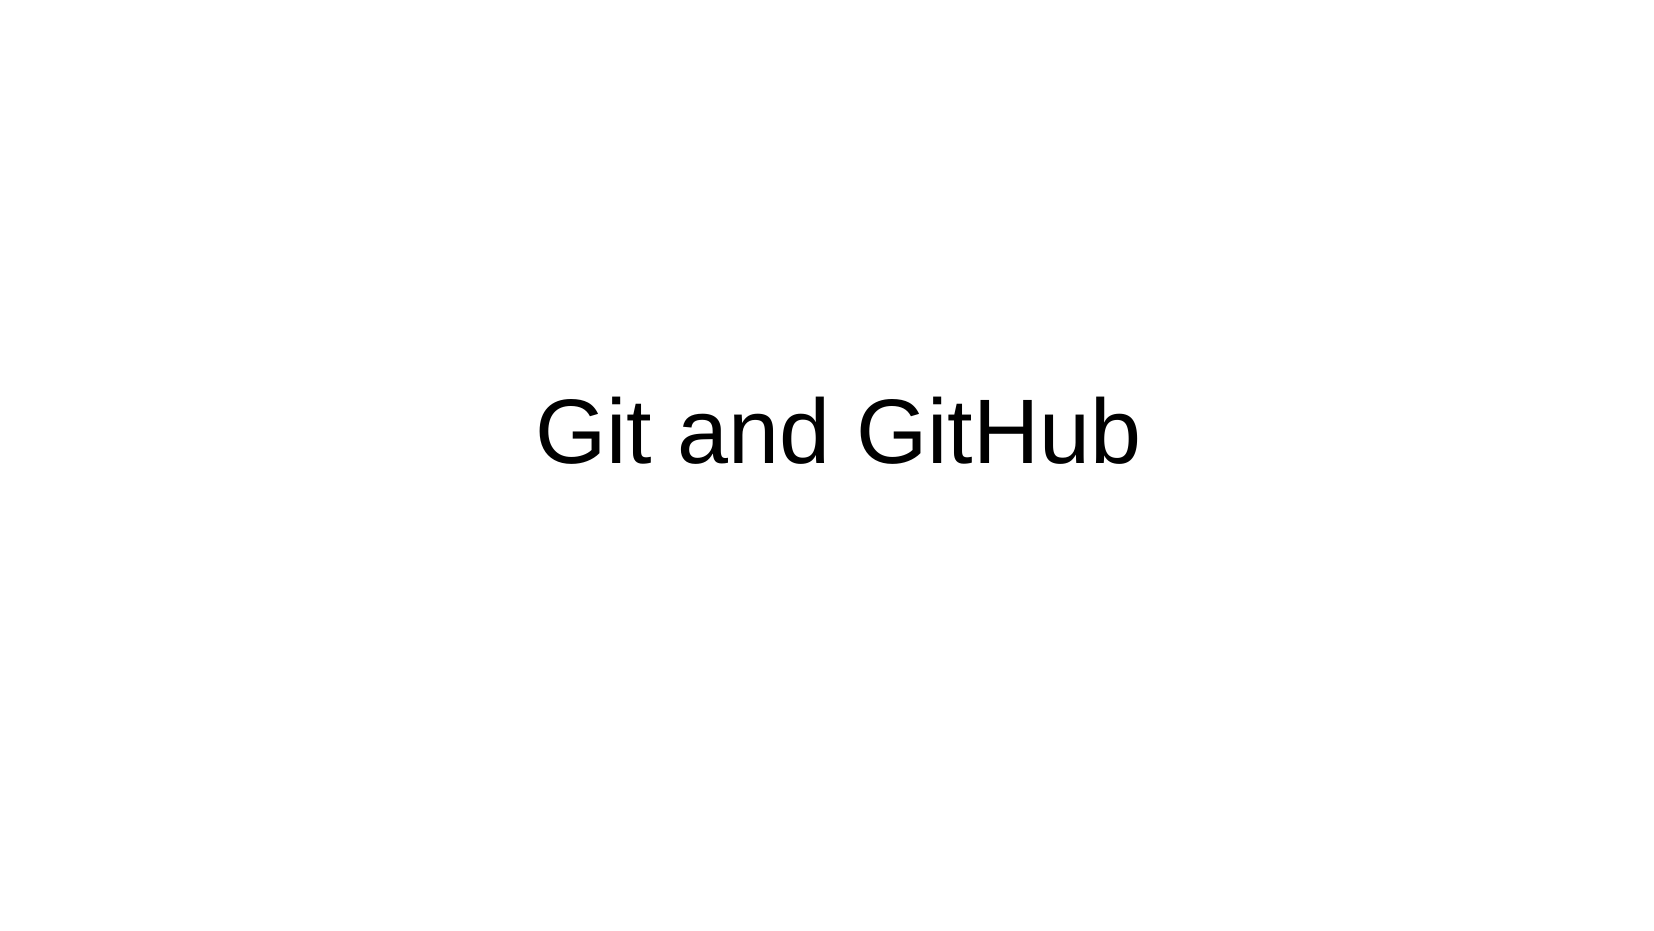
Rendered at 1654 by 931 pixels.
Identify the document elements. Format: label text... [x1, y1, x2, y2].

title Git and GitHub [94, 354, 1583, 510]
